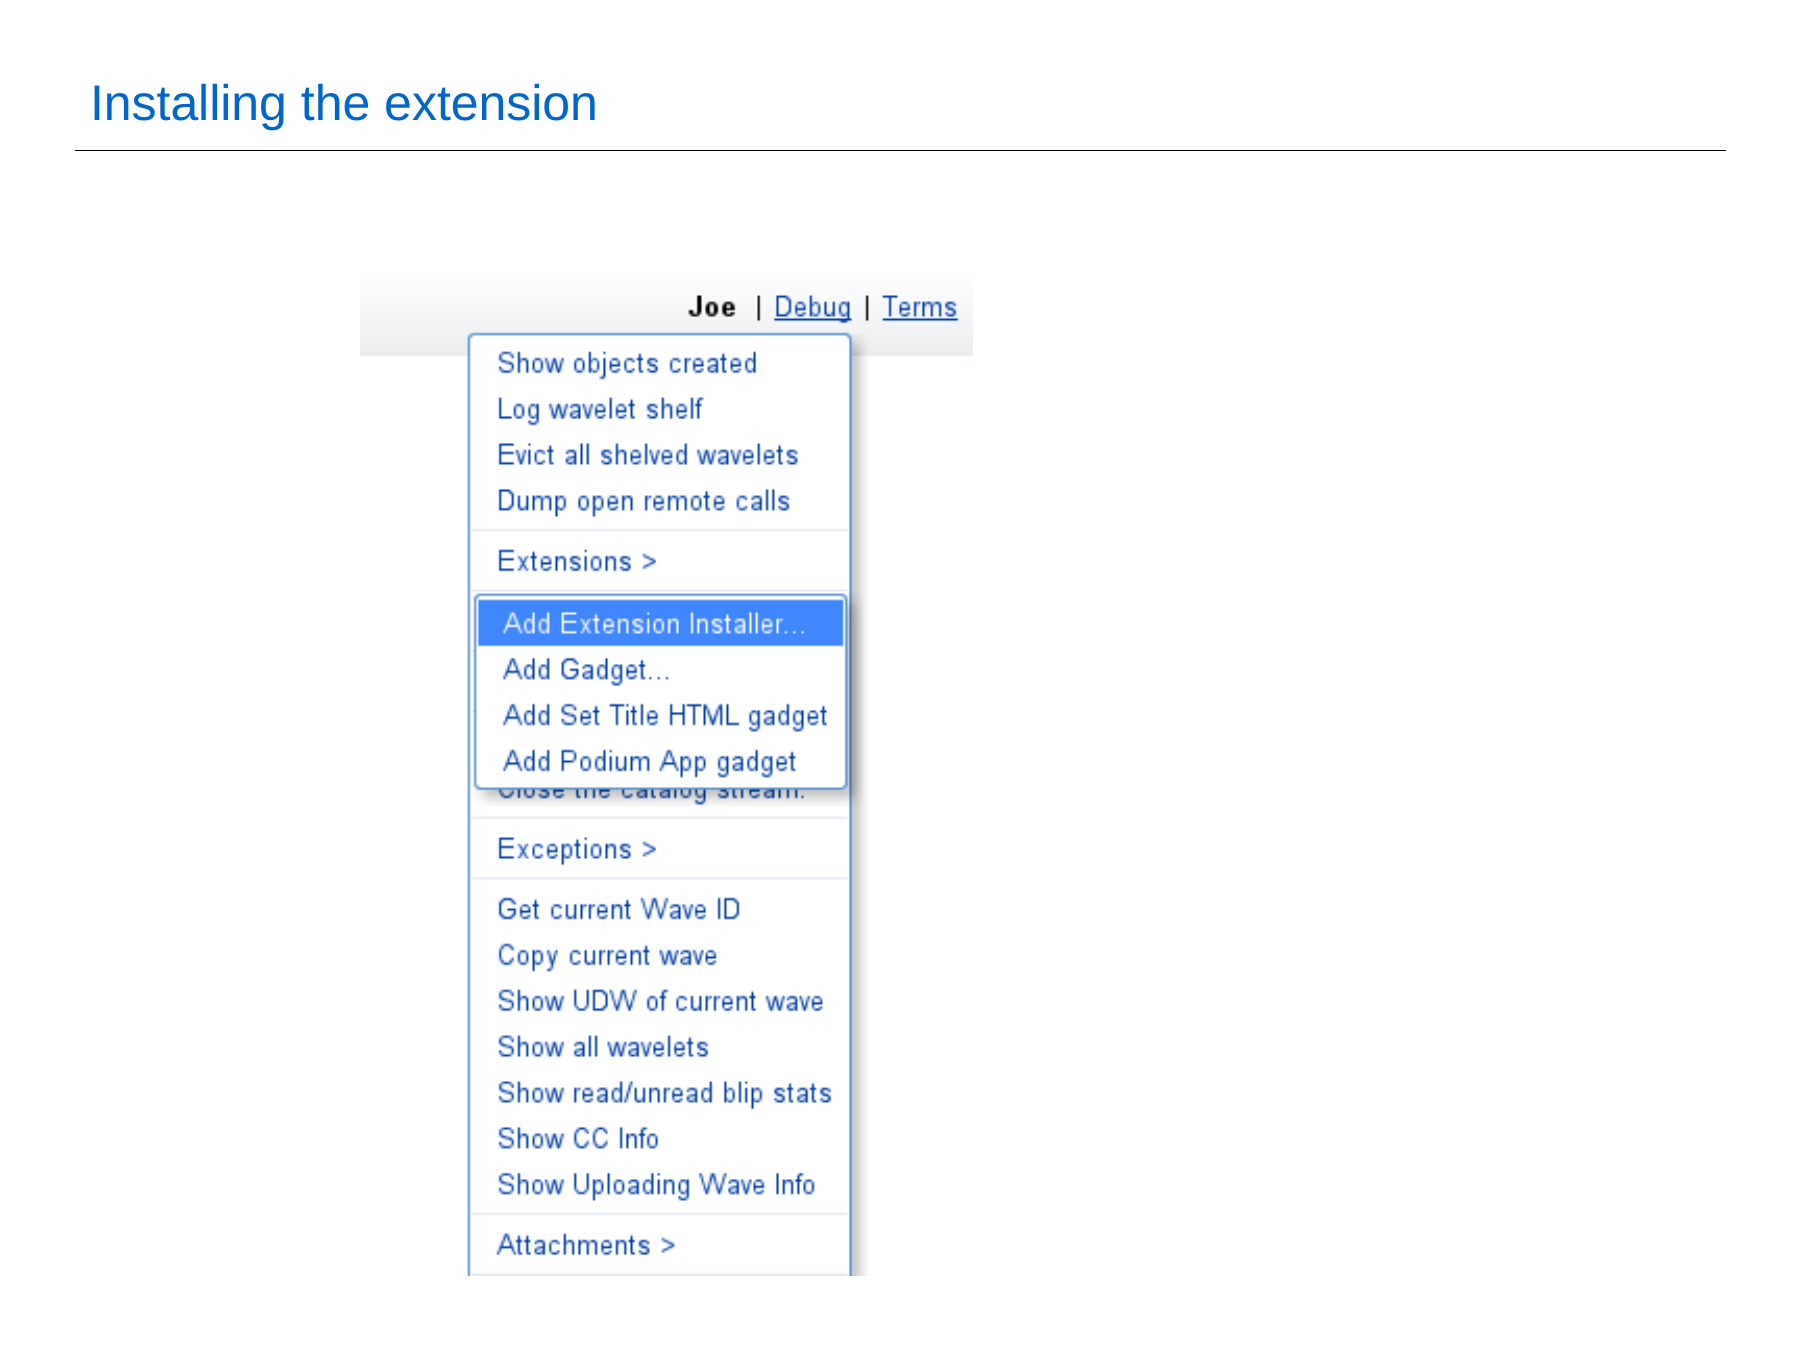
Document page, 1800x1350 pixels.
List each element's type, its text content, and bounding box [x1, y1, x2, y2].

title Installing the extension [90, 61, 1710, 151]
picture [360, 269, 973, 1276]
